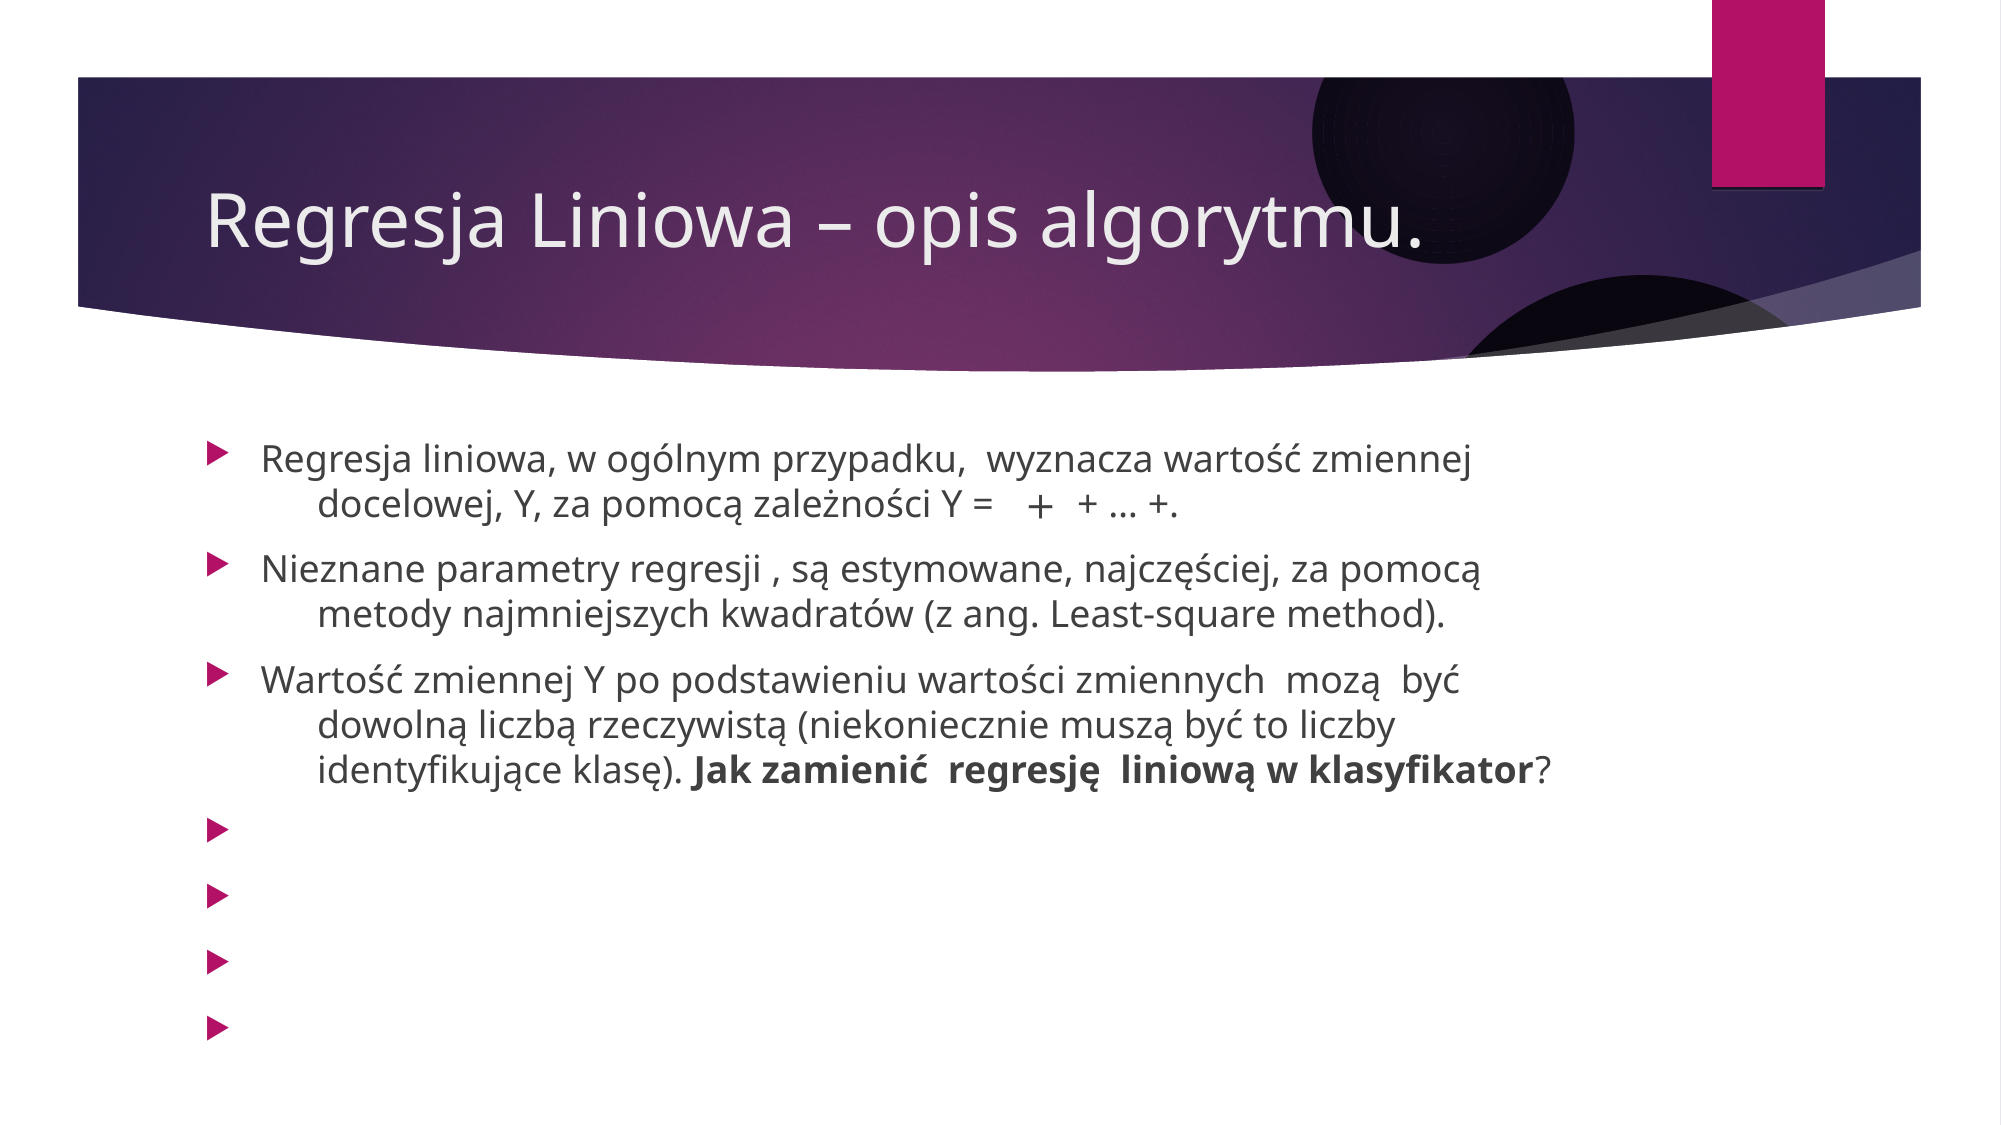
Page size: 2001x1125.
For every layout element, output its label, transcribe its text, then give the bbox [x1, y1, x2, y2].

title Regresja Liniowa – opis algorytmu. [189, 159, 1627, 276]
list Regresja liniowa, w ogólnym przypadku, wyznacza wartość zmiennej docelowej, Y, za pomocą zależności Y = + + … +. Nieznane parametry regresji , są estymowane, najczęściej, za pomocą metody najmniejszych kwadratów (z ang. Least-square method). Wartość zmiennej Y po podstawieniu wartości zmiennych mozą być dowolną liczbą rzeczywistą (niekoniecznie muszą być to liczby identyfikujące klasę). Jak zamienić regresję liniową w klasyfikator? [189, 427, 1638, 988]
